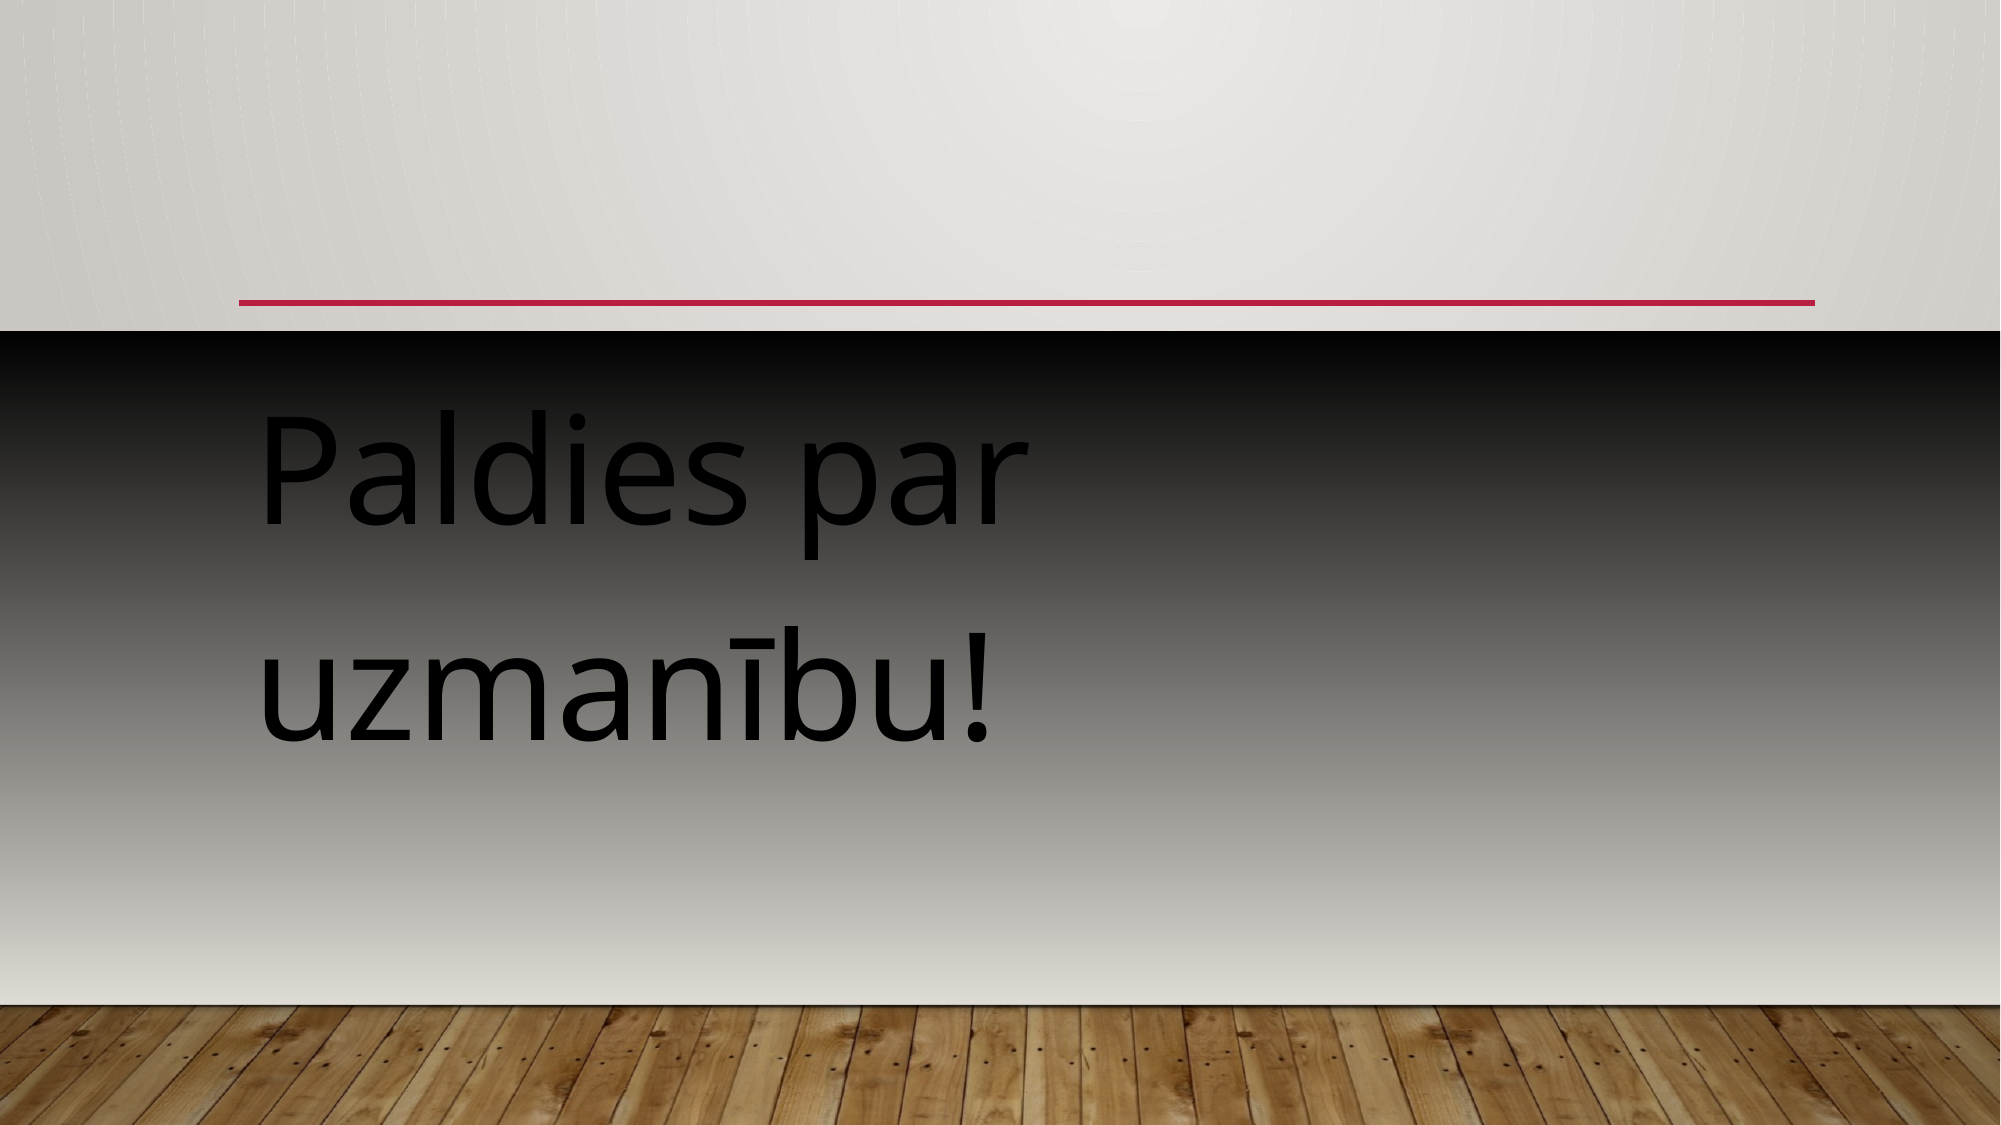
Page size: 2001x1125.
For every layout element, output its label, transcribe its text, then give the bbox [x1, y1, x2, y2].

list Paldies par uzmanību! [238, 330, 1814, 897]
